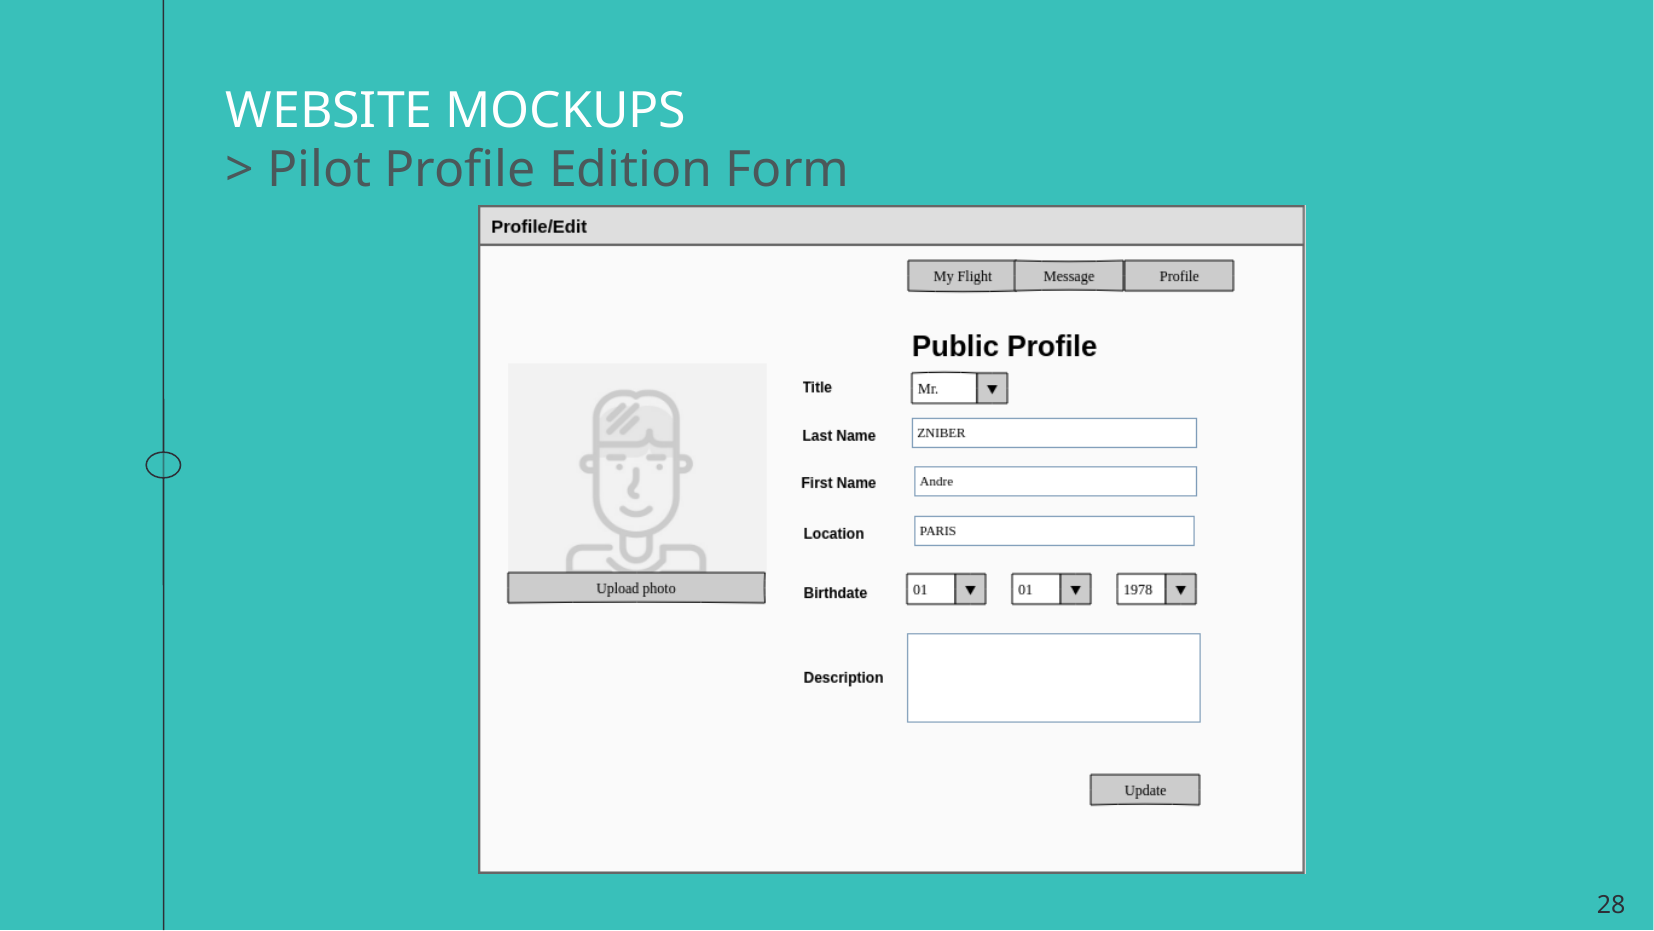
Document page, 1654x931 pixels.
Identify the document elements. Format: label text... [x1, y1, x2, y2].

picture [478, 205, 1306, 874]
title WEBSITE MOCKUPS [210, 90, 1451, 153]
slide_number <numéro> [1541, 873, 1641, 931]
title > Pilot Profile Edition Form [210, 153, 1451, 212]
